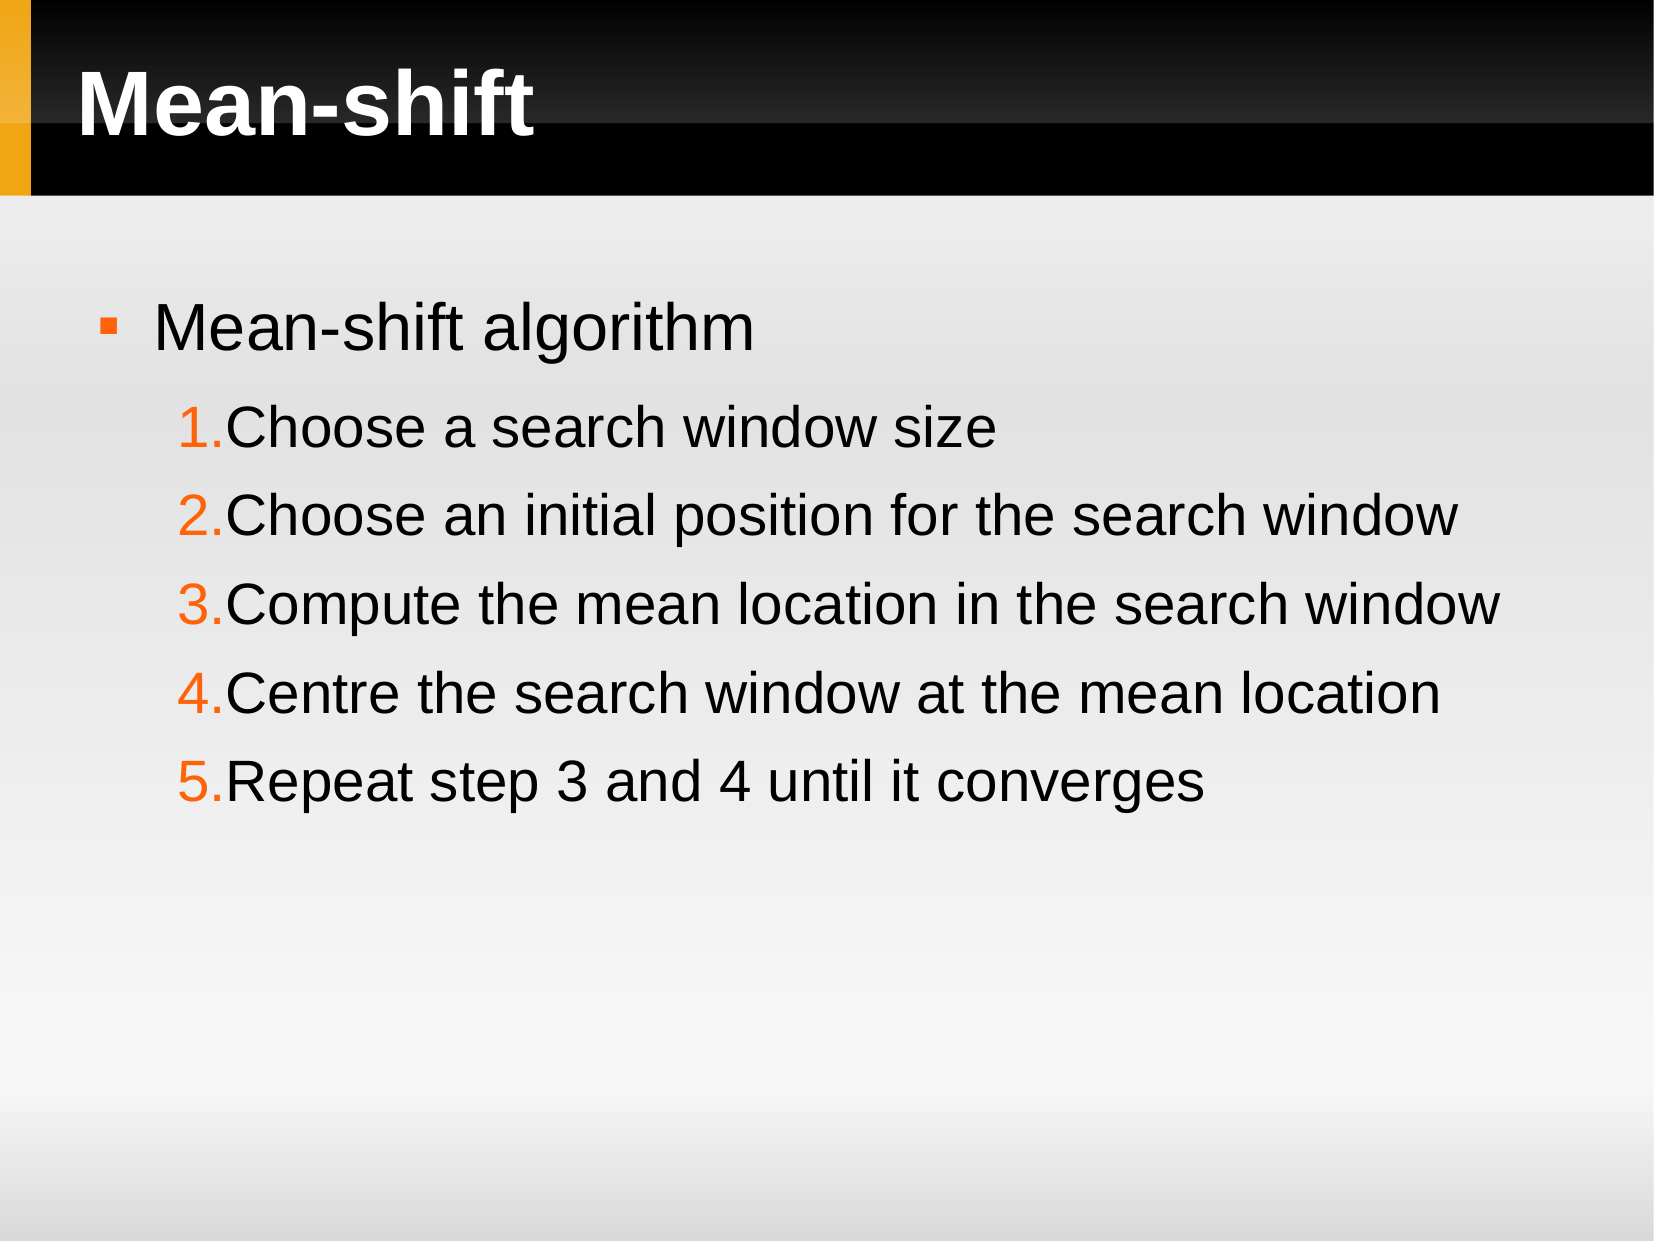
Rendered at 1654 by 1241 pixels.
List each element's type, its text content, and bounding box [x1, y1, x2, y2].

list Mean-shift algorithm Choose a search window size Choose an initial position for the search window Compute the mean location in the search window Centre the search window at the mean location Repeat step 3 and 4 until it converges [82, 290, 1571, 1109]
title Mean-shift [76, 0, 1565, 208]
picture [0, 0, 1654, 1241]
